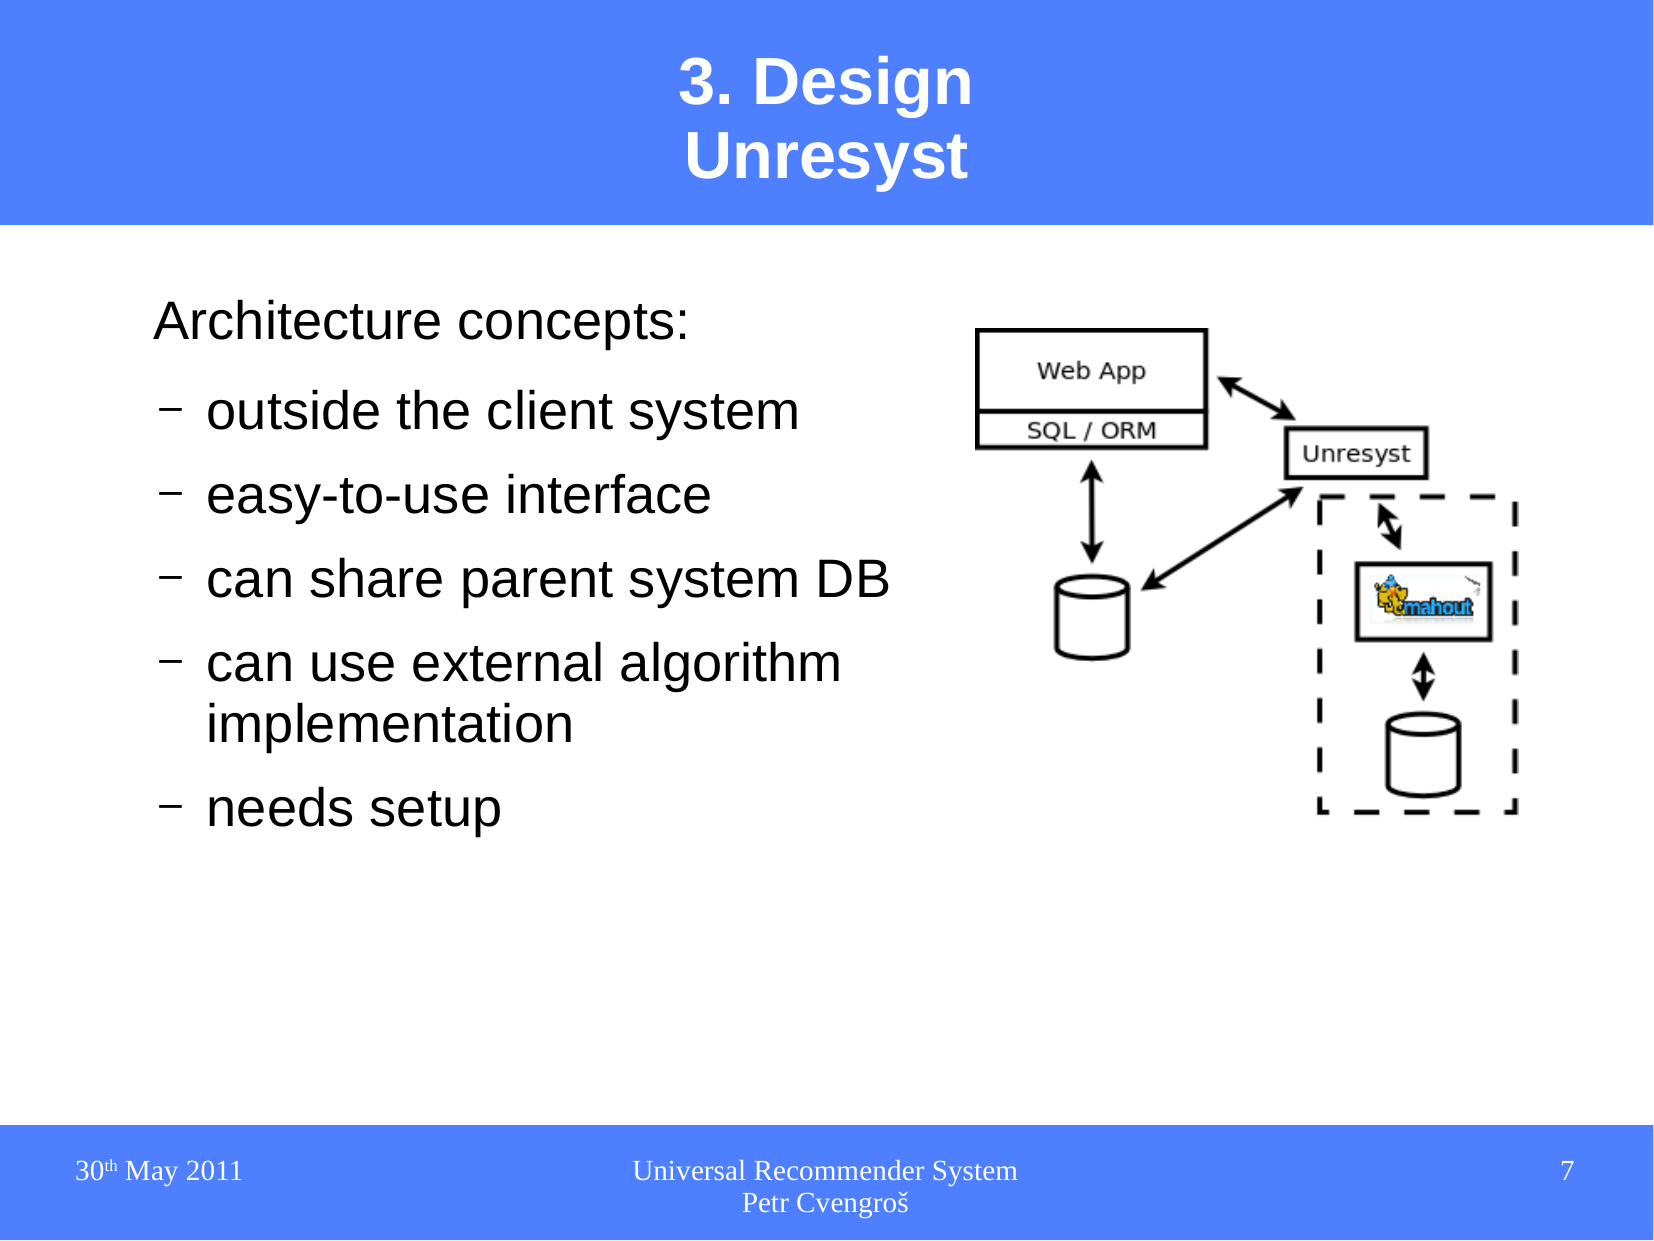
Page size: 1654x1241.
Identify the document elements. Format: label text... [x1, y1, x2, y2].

picture [975, 328, 1519, 826]
title 3. Design Unresyst [82, 32, 1571, 205]
list Architecture concepts: outside the client system easy-to-use interface can share parent system DB can use external algorithm implementation needs setup [82, 290, 1571, 1094]
